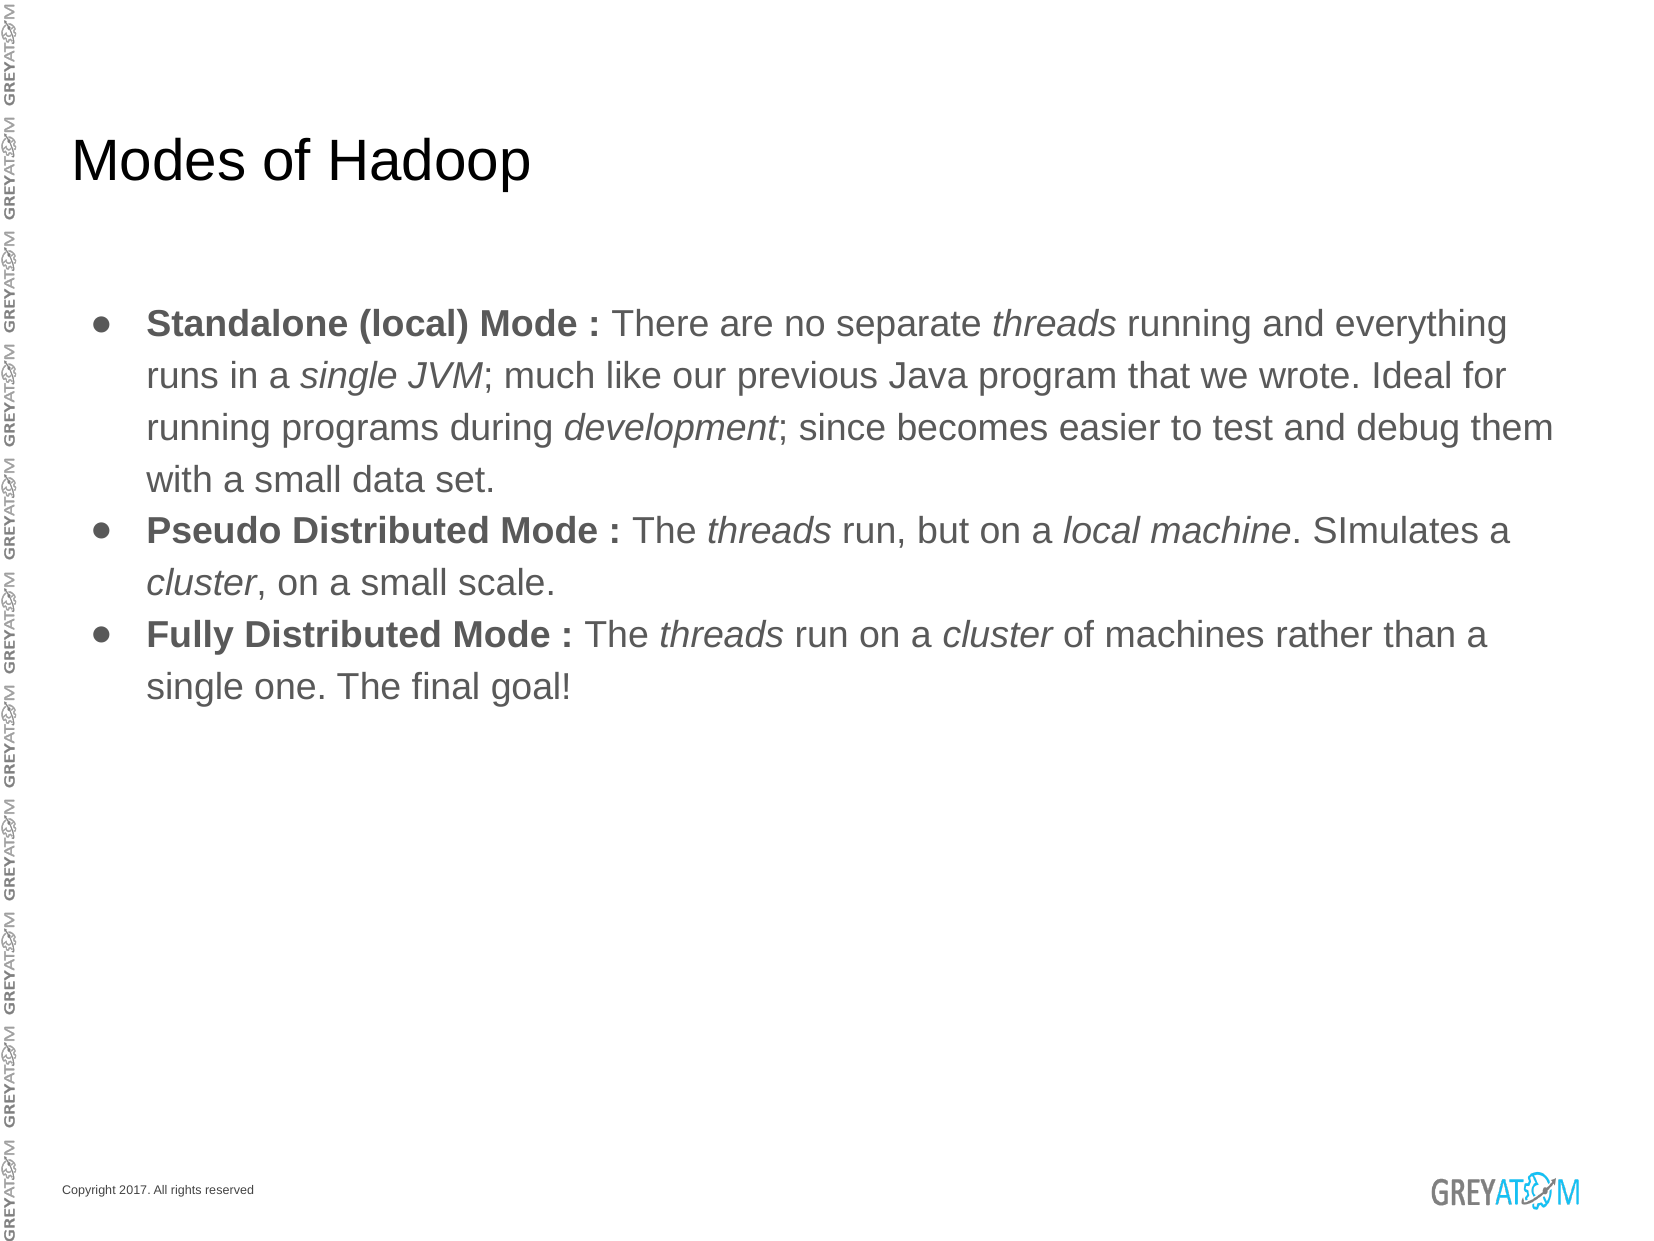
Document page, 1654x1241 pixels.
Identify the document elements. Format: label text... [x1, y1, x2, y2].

picture [1, 572, 17, 674]
picture [1, 685, 17, 788]
picture [1, 1026, 17, 1128]
picture [1, 4, 17, 106]
picture [1, 231, 17, 333]
picture [1, 458, 17, 560]
picture [1, 1140, 17, 1241]
picture [1, 117, 17, 220]
text_box Standalone (local) Mode : There are no separate threads running and everything runs in a single JVM; much like our previous Java program that we wrote. Ideal for running programs during development; since becomes easier to test and debug them with a small data set. Pseudo Distributed Mode : The threads run, but on a local machine. SImulates a cluster, on a small scale. Fully Distributed Mode : The threads run on a cluster of machines rather than a single one. The final goal! [56, 277, 1597, 1102]
picture [1430, 1168, 1581, 1212]
picture [1, 799, 17, 901]
picture [1, 344, 17, 447]
picture [1, 912, 17, 1015]
text_box Modes of Hadoop [56, 107, 1597, 245]
